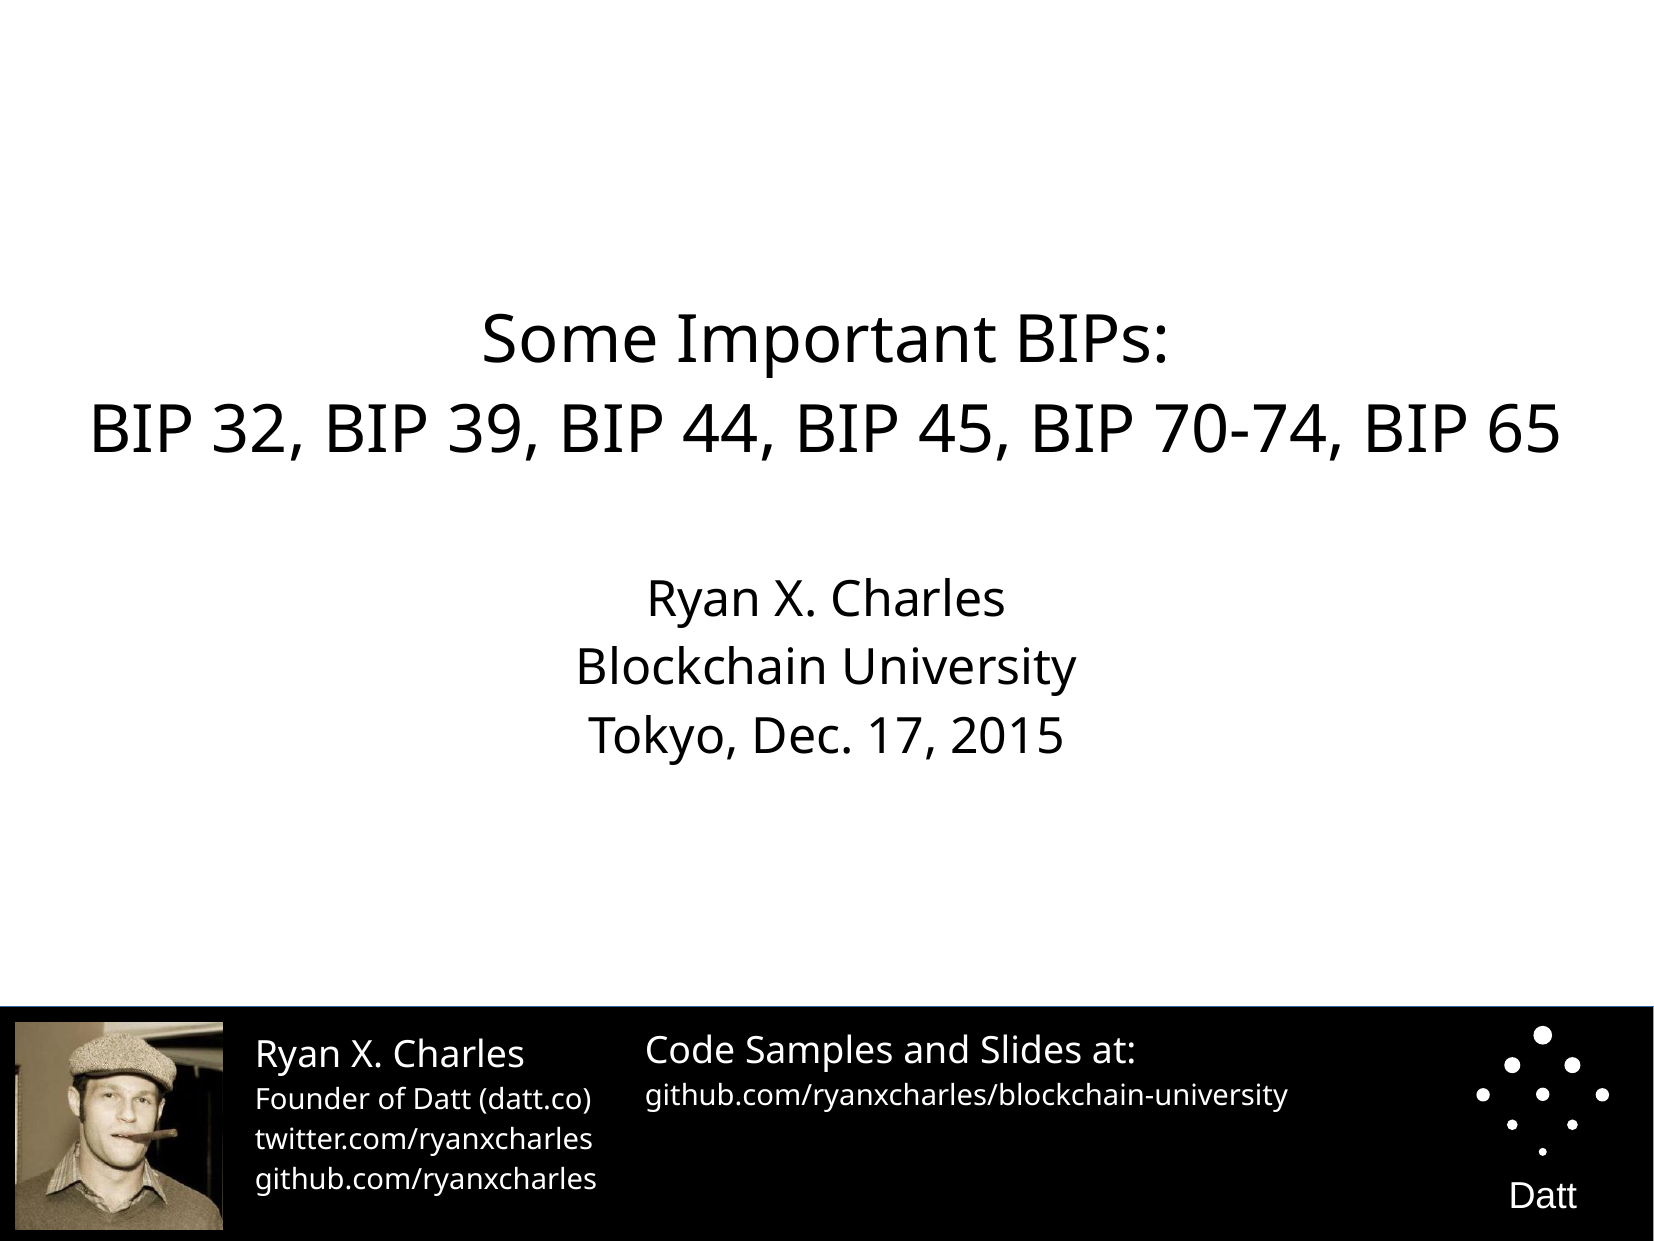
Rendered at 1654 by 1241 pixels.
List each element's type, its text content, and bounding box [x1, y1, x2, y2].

subtitle Some Important BIPs: BIP 32, BIP 39, BIP 44, BIP 45, BIP 70-74, BIP 65 Ryan X. Charles Blockchain University Tokyo, Dec. 17, 2015 [82, 49, 1571, 1010]
text_box Datt [1452, 1167, 1633, 1241]
text_box [0, 1006, 1654, 1241]
picture [15, 1022, 223, 1231]
text_box Ryan X. Charles Founder of Datt (datt.co) twitter.com/ryanxcharles github.com/ryanxcharles [240, 1020, 976, 1241]
picture [1475, 1023, 1611, 1159]
text_box Code Samples and Slides at: github.com/ryanxcharles/blockchain-university [630, 1015, 1403, 1156]
